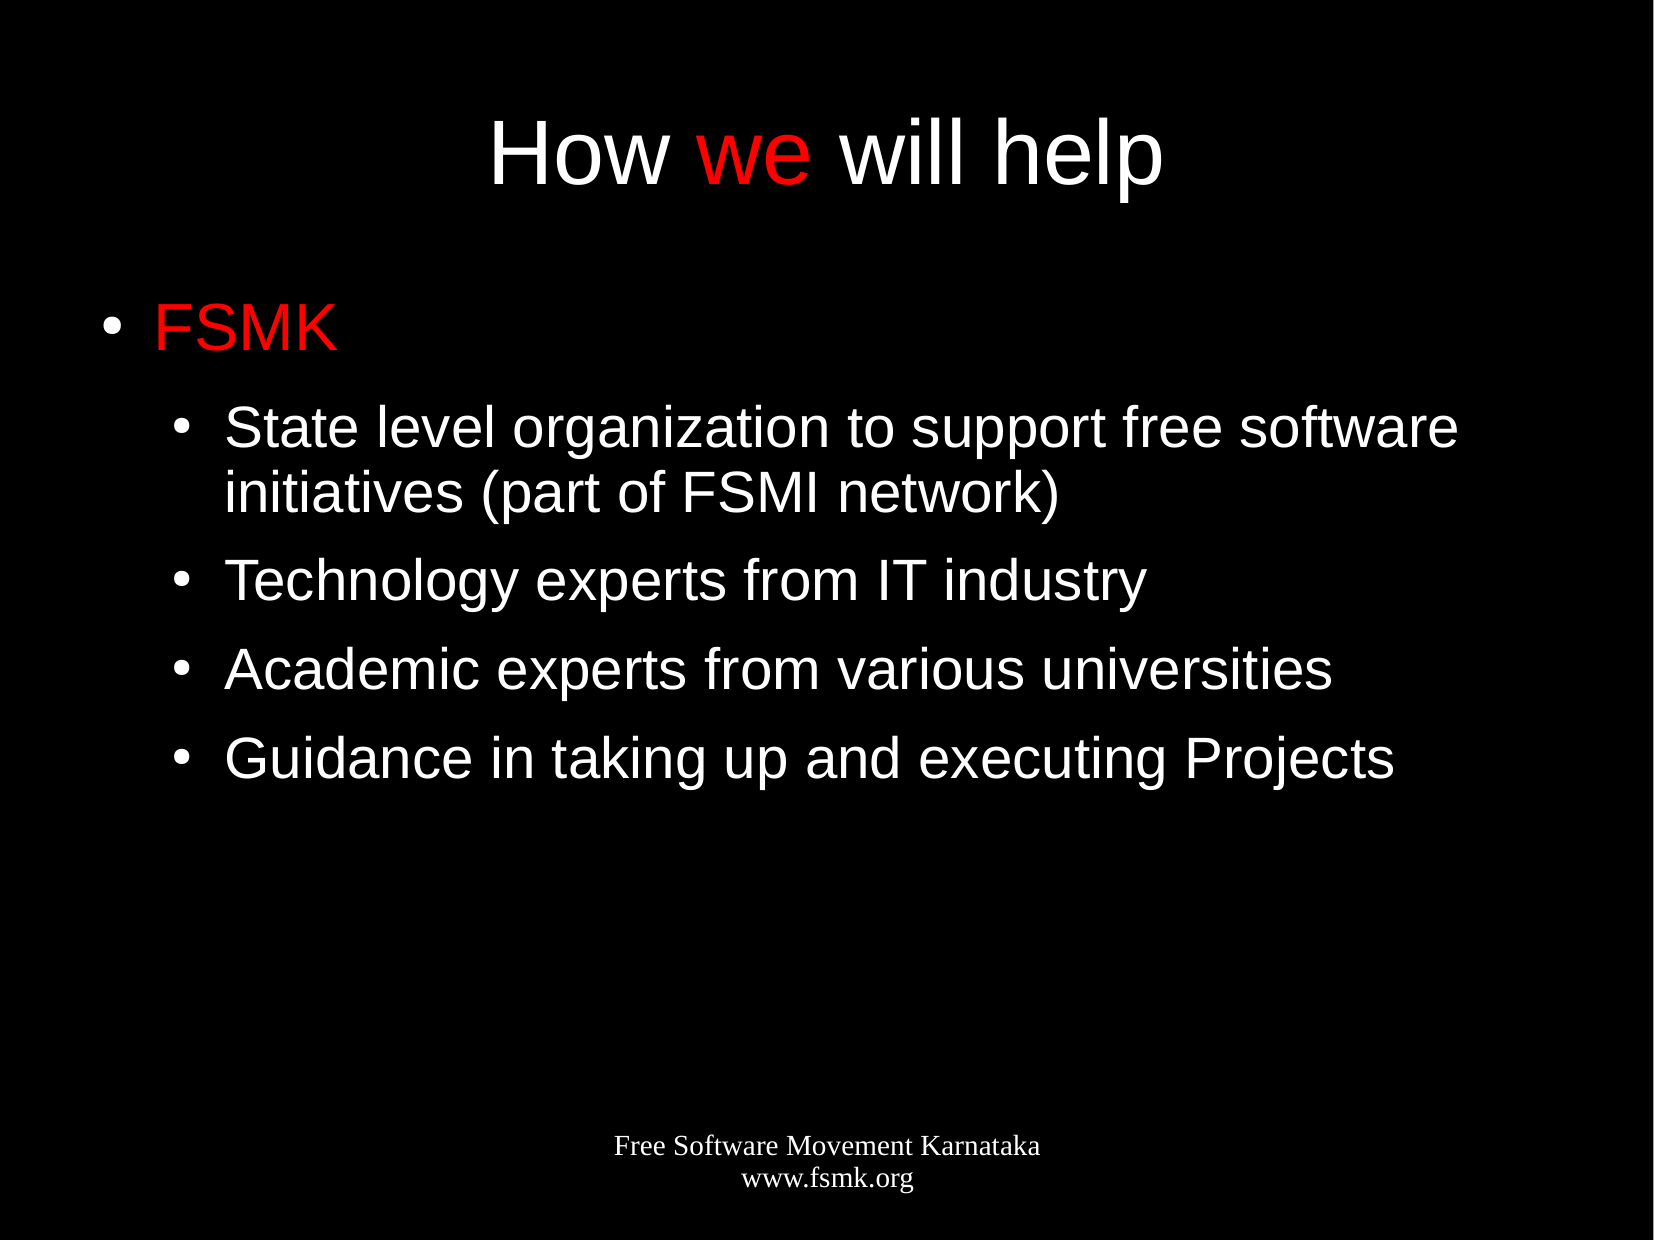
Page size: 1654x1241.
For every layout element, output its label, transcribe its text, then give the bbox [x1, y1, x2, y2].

title How we will help [82, 49, 1571, 257]
list FSMK State level organization to support free software initiatives (part of FSMI network) Technology experts from IT industry Academic experts from various universities Guidance in taking up and executing Projects [82, 290, 1571, 1109]
